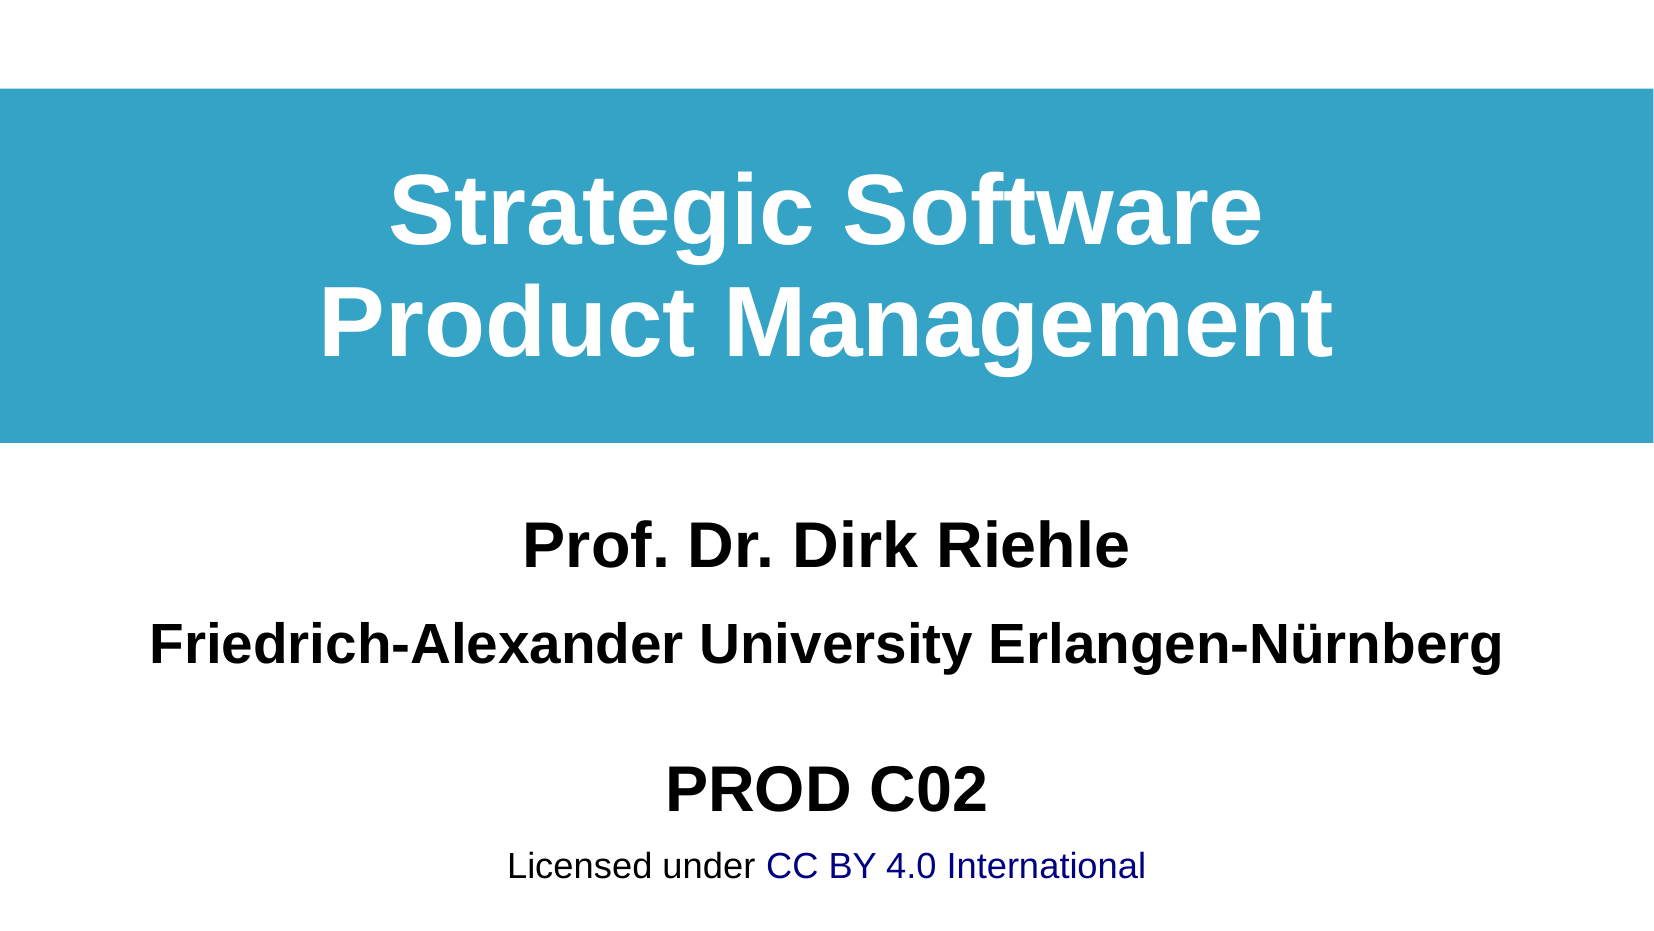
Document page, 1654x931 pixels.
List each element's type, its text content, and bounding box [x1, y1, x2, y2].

subtitle Prof. Dr. Dirk Riehle Friedrich-Alexander University Erlangen-Nürnberg PROD C02 Licensed under CC BY 4.0 International [29, 472, 1625, 886]
title Strategic Software Product Management [0, 88, 1654, 443]
